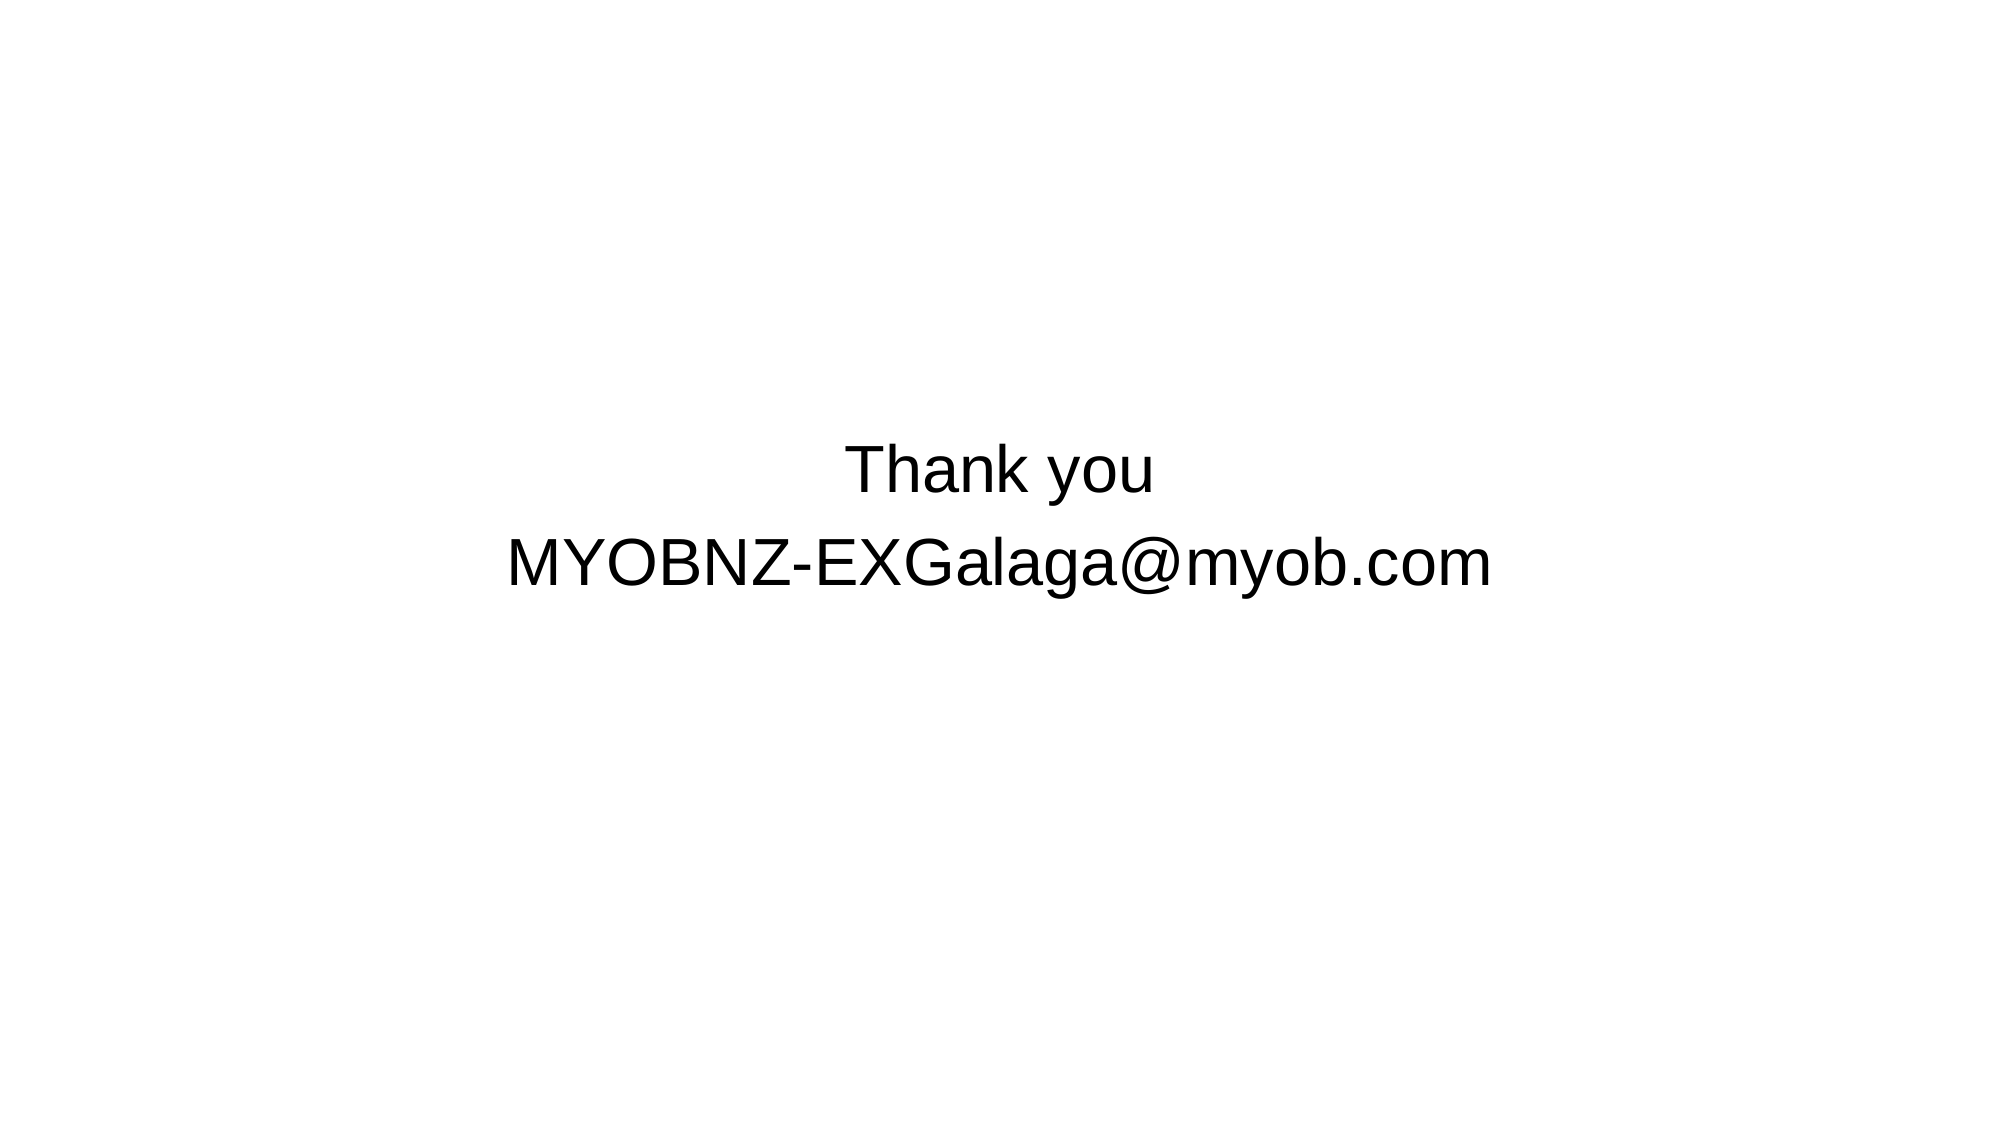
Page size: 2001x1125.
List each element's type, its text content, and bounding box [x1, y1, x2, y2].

subtitle Thank you MYOBNZ-EXGalaga@myob.com [137, 59, 1863, 1069]
